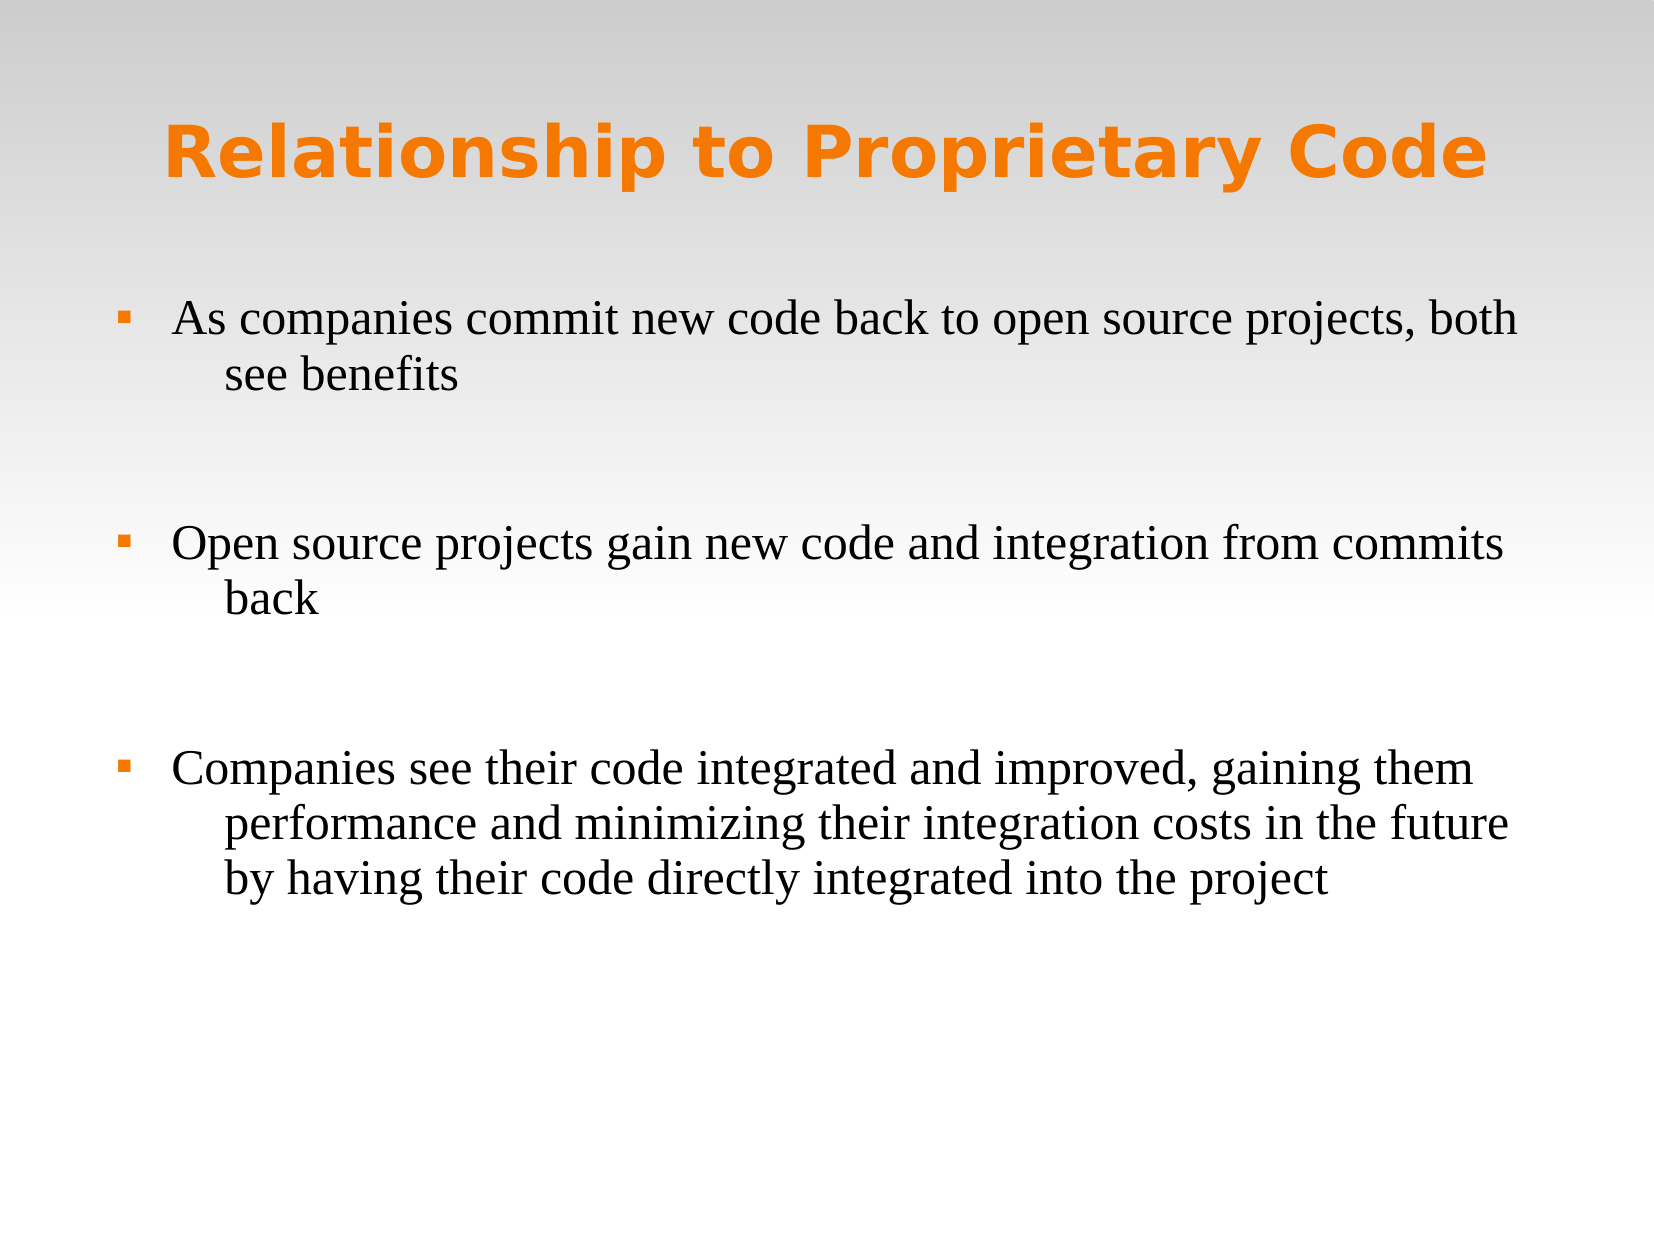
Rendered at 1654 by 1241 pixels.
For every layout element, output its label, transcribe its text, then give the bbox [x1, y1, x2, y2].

title Relationship to Proprietary Code [82, 49, 1571, 257]
list As companies commit new code back to open source projects, both see benefits Open source projects gain new code and integration from commits back Companies see their code integrated and improved, gaining them performance and minimizing their integration costs in the future by having their code directly integrated into the project [82, 290, 1571, 1109]
